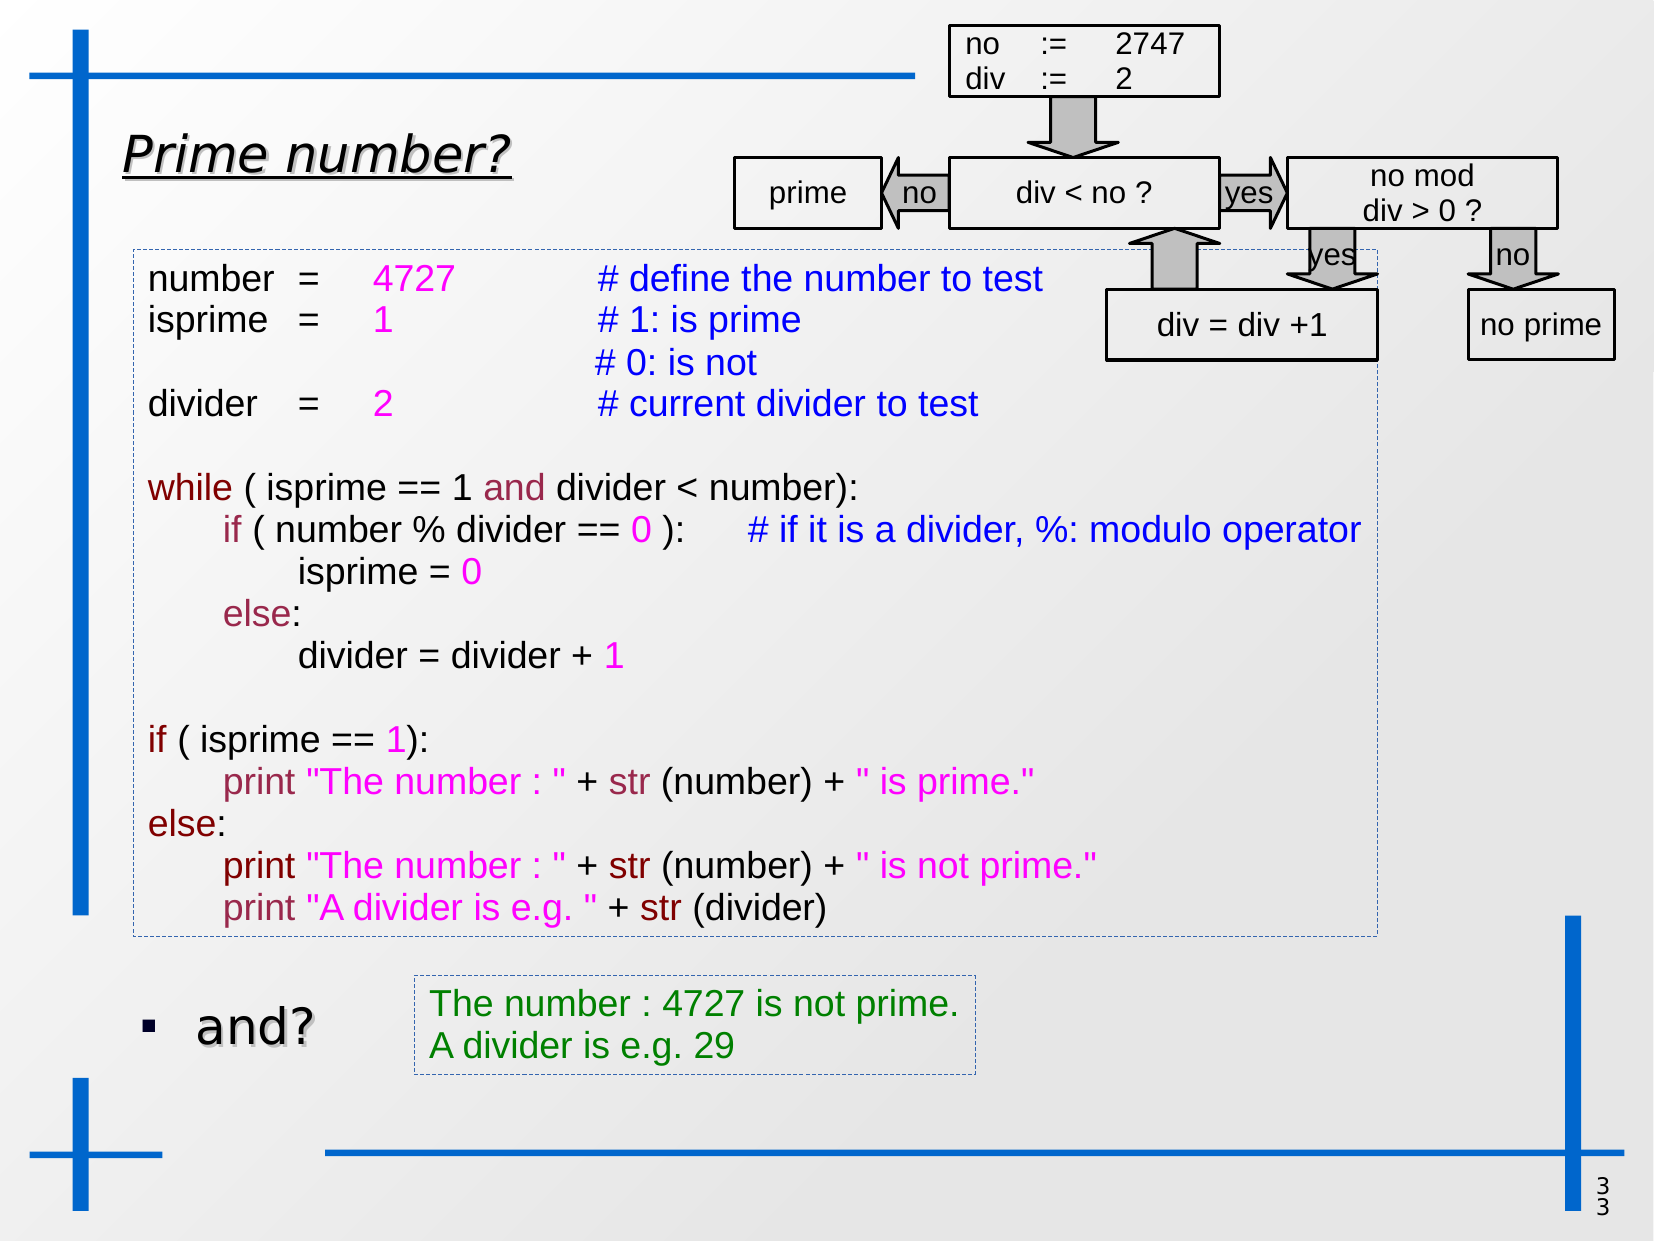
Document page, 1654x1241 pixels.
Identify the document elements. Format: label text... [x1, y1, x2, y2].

text_box number = 4727 # define the number to test isprime = 1 # 1: is prime # 0: is not divider = 2 # current divider to test while ( isprime == 1 and divider < number): if ( number % divider == 0 ): # if it is a divider, %: modulo operator isprime = 0 else: divider = divider + 1 if ( isprime == 1): print "The number : " + str (number) + " is prime." else: print "The number : " + str (number) + " is not prime." print "A divider is e.g. " + str (divider) [133, 249, 1378, 937]
text_box prime [734, 157, 882, 229]
text_box div < no ? [949, 157, 1220, 229]
text_box yes [1287, 228, 1378, 290]
text_box [1129, 228, 1220, 290]
text_box div = div +1 [1106, 289, 1378, 361]
text_box no [1468, 228, 1559, 290]
text_box no prime [1468, 289, 1615, 360]
text_box no mod div > 0 ? [1287, 157, 1558, 229]
title Prime number? [1220, 211, 1270, 219]
list and? [1198, 241, 1309, 249]
list and? [124, 241, 1526, 1133]
text_box [1028, 96, 1119, 158]
title Prime number? [1078, 91, 1524, 190]
text_box no [881, 157, 950, 229]
text_box no := 2747 div := 2 [949, 25, 1220, 97]
text_box yes [1219, 157, 1288, 229]
text_box The number : 4727 is not prime. A divider is e.g. 29 [414, 975, 976, 1075]
title Prime number? [899, 211, 949, 219]
title Prime number? [122, 91, 1068, 219]
